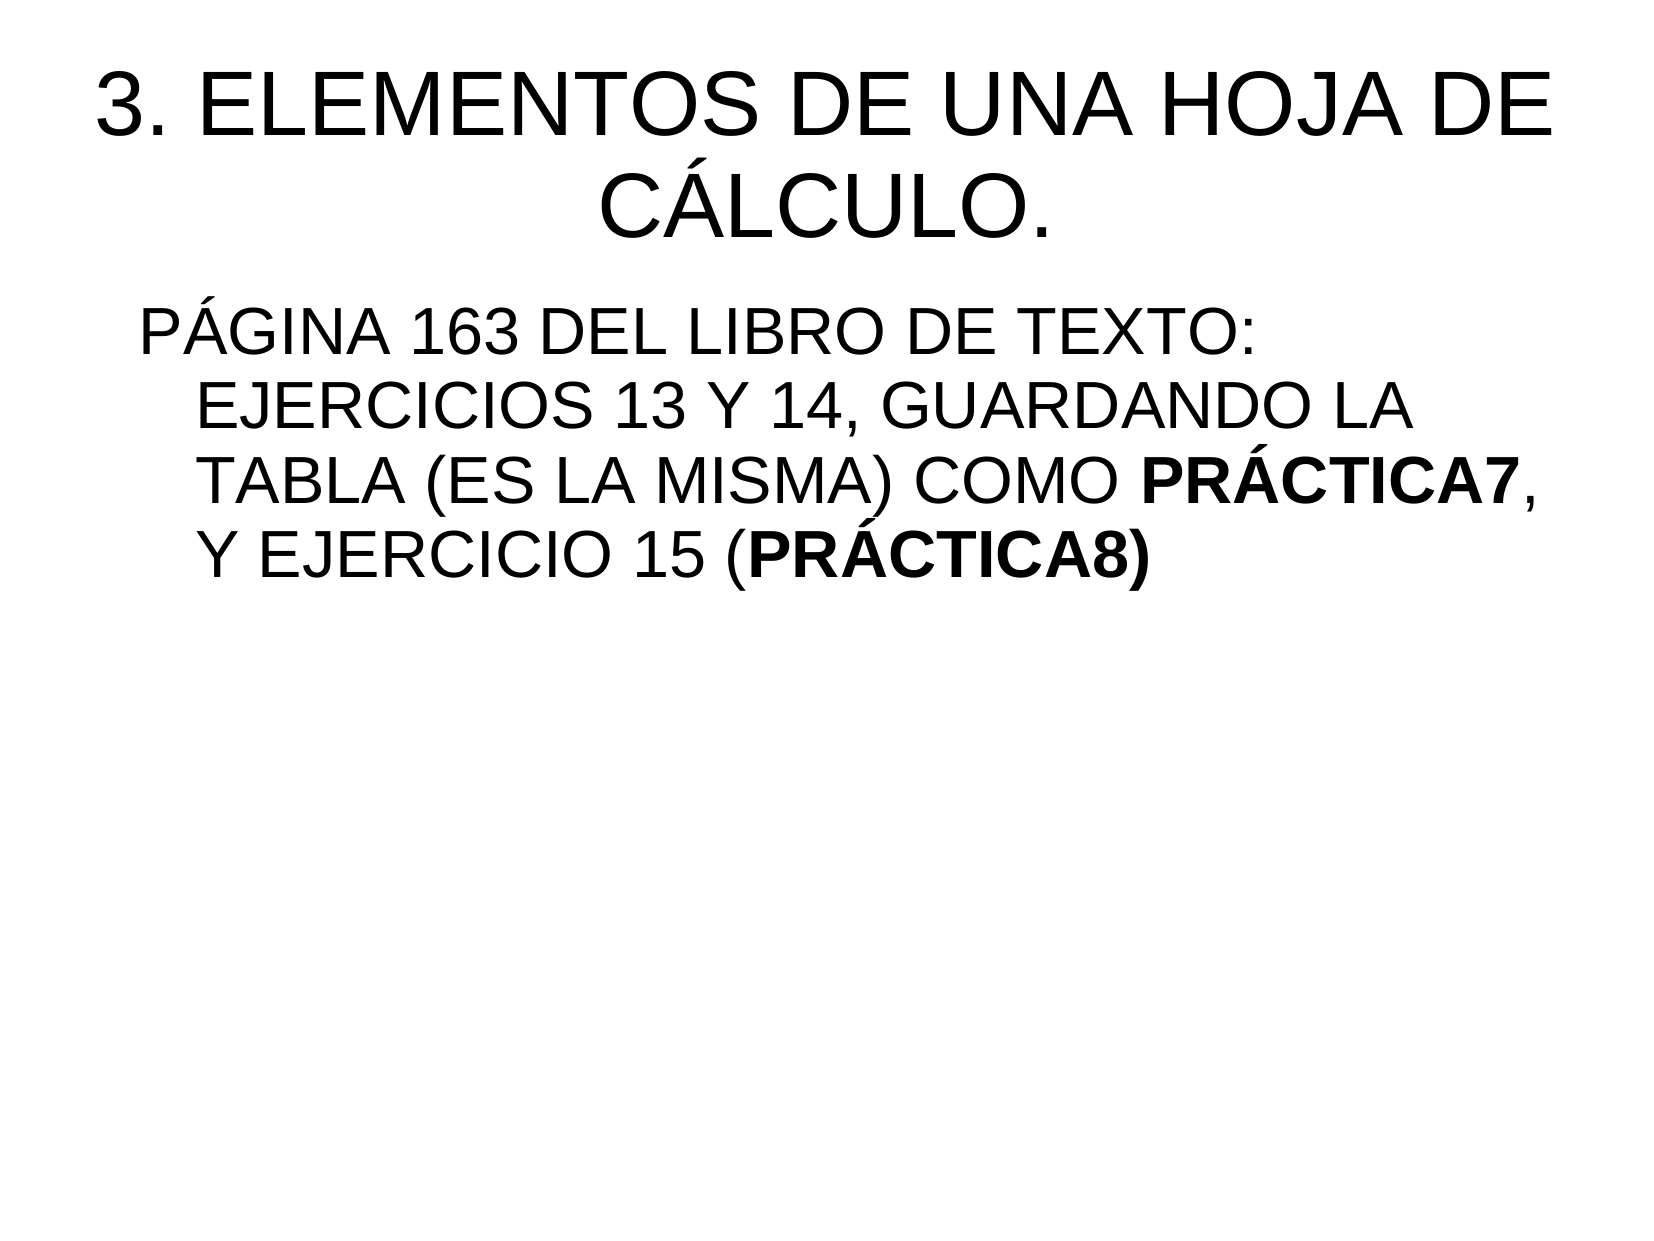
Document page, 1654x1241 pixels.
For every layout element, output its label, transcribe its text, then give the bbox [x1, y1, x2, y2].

list PÁGINA 163 DEL LIBRO DE TEXTO: EJERCICIOS 13 Y 14, GUARDANDO LA TABLA (ES LA MISMA) COMO PRÁCTICA7, Y EJERCICIO 15 (PRÁCTICA8) [82, 290, 1571, 1109]
title 3. ELEMENTOS DE UNA HOJA DE CÁLCULO. [82, 47, 1571, 259]
